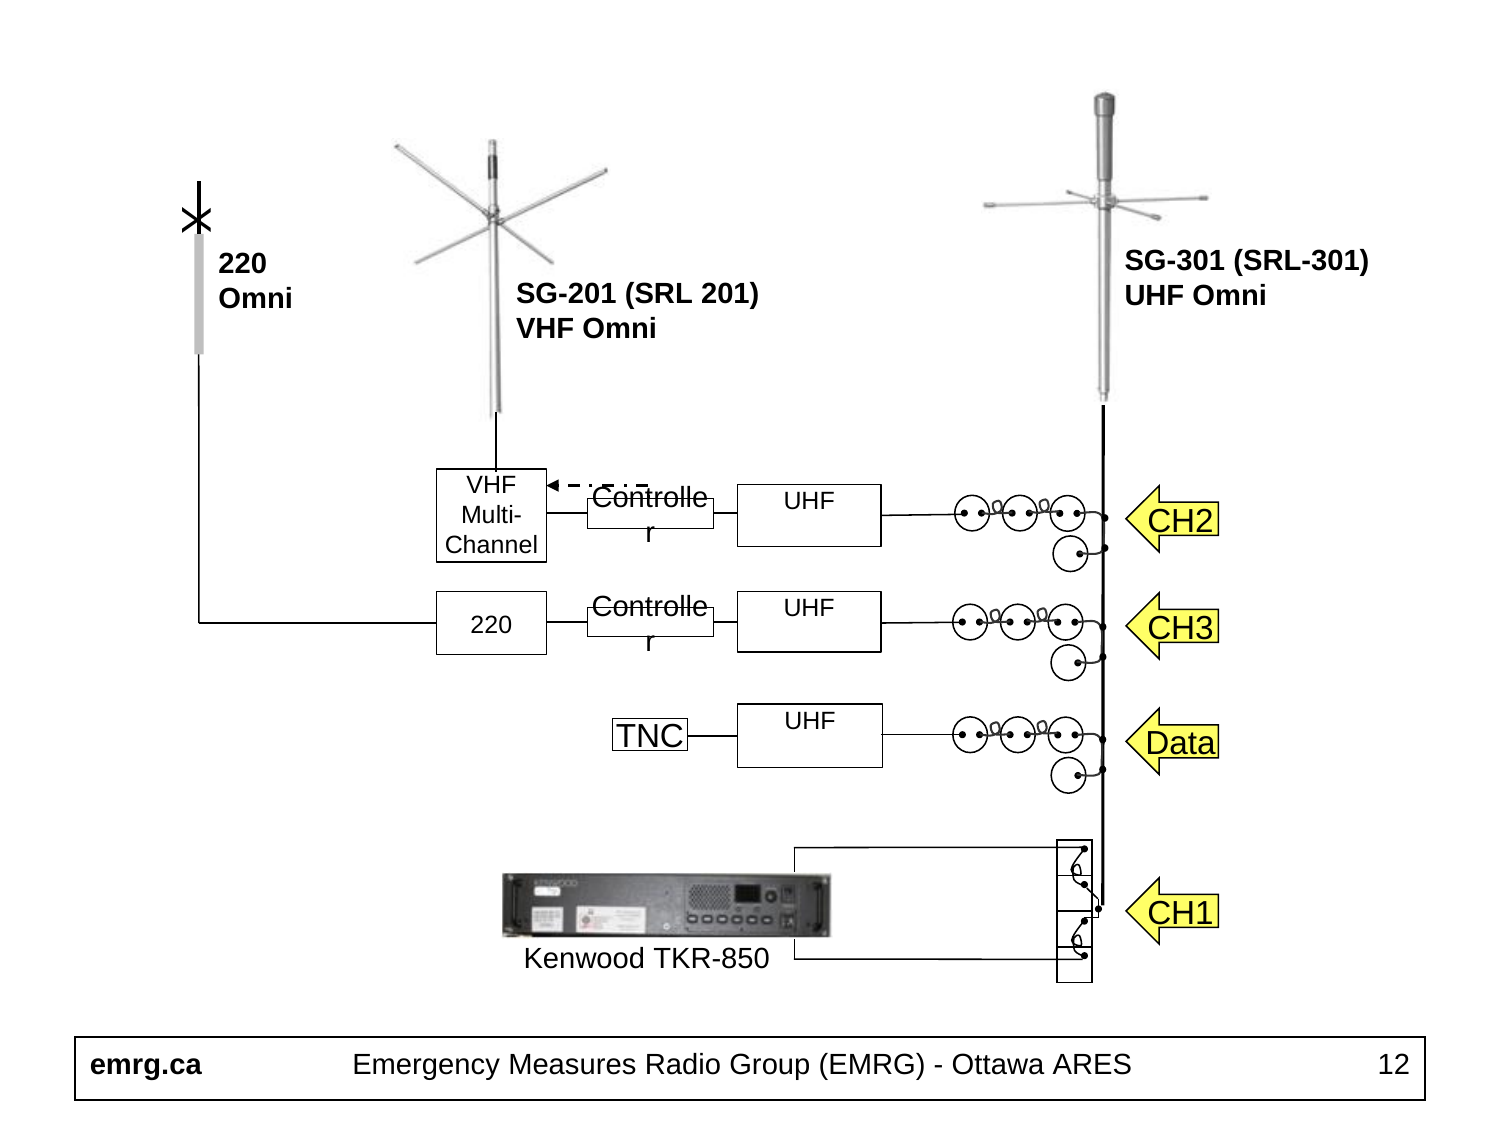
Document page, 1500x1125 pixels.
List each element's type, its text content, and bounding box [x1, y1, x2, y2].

text_box [1048, 717, 1083, 753]
text_box [1099, 765, 1107, 774]
picture [391, 138, 611, 422]
text_box [952, 716, 988, 753]
text_box 220 [436, 591, 547, 655]
text_box [1099, 623, 1107, 631]
text_box UHF [737, 704, 883, 768]
text_box [952, 604, 988, 640]
text_box 220 Omni [203, 236, 342, 323]
text_box SG-301 (SRL-301) UHF Omni [1109, 233, 1408, 320]
text_box Kenwood TKR-850 [508, 939, 786, 982]
text_box CH2 [1126, 485, 1219, 552]
text_box [1099, 653, 1107, 661]
text_box [1000, 604, 1036, 640]
text_box Emergency Measures Radio Group (EMRG) - Ottawa ARES [247, 1037, 1238, 1103]
text_box [1002, 495, 1038, 531]
text_box Data [1126, 708, 1219, 775]
text_box UHF [737, 591, 881, 653]
text_box TNC [612, 718, 688, 751]
text_box [954, 495, 990, 531]
text_box [1048, 604, 1083, 641]
text_box SG-201 (SRL 201) VHF Omni [501, 266, 894, 353]
text_box [1080, 952, 1088, 960]
text_box VHF Multi-Channel [436, 468, 547, 562]
text_box [1081, 880, 1088, 889]
text_box [1101, 544, 1109, 552]
text_box [1000, 716, 1036, 753]
picture [501, 872, 833, 939]
text_box X [201, 192, 232, 236]
text_box [1101, 514, 1109, 522]
text_box Controller [586, 606, 714, 637]
text_box [1080, 917, 1088, 925]
text_box <number> [1246, 1037, 1426, 1103]
text_box [1082, 845, 1088, 853]
text_box [1099, 735, 1107, 744]
picture [981, 88, 1212, 405]
text_box CH3 [1126, 592, 1219, 659]
text_box [194, 233, 204, 355]
text_box UHF [737, 484, 881, 547]
text_box CH1 [1126, 877, 1219, 945]
text_box [1051, 644, 1086, 681]
text_box [1051, 757, 1086, 794]
text_box Controller [586, 498, 714, 528]
text_box X [165, 192, 197, 250]
text_box [1050, 495, 1085, 532]
text_box [1053, 535, 1088, 572]
